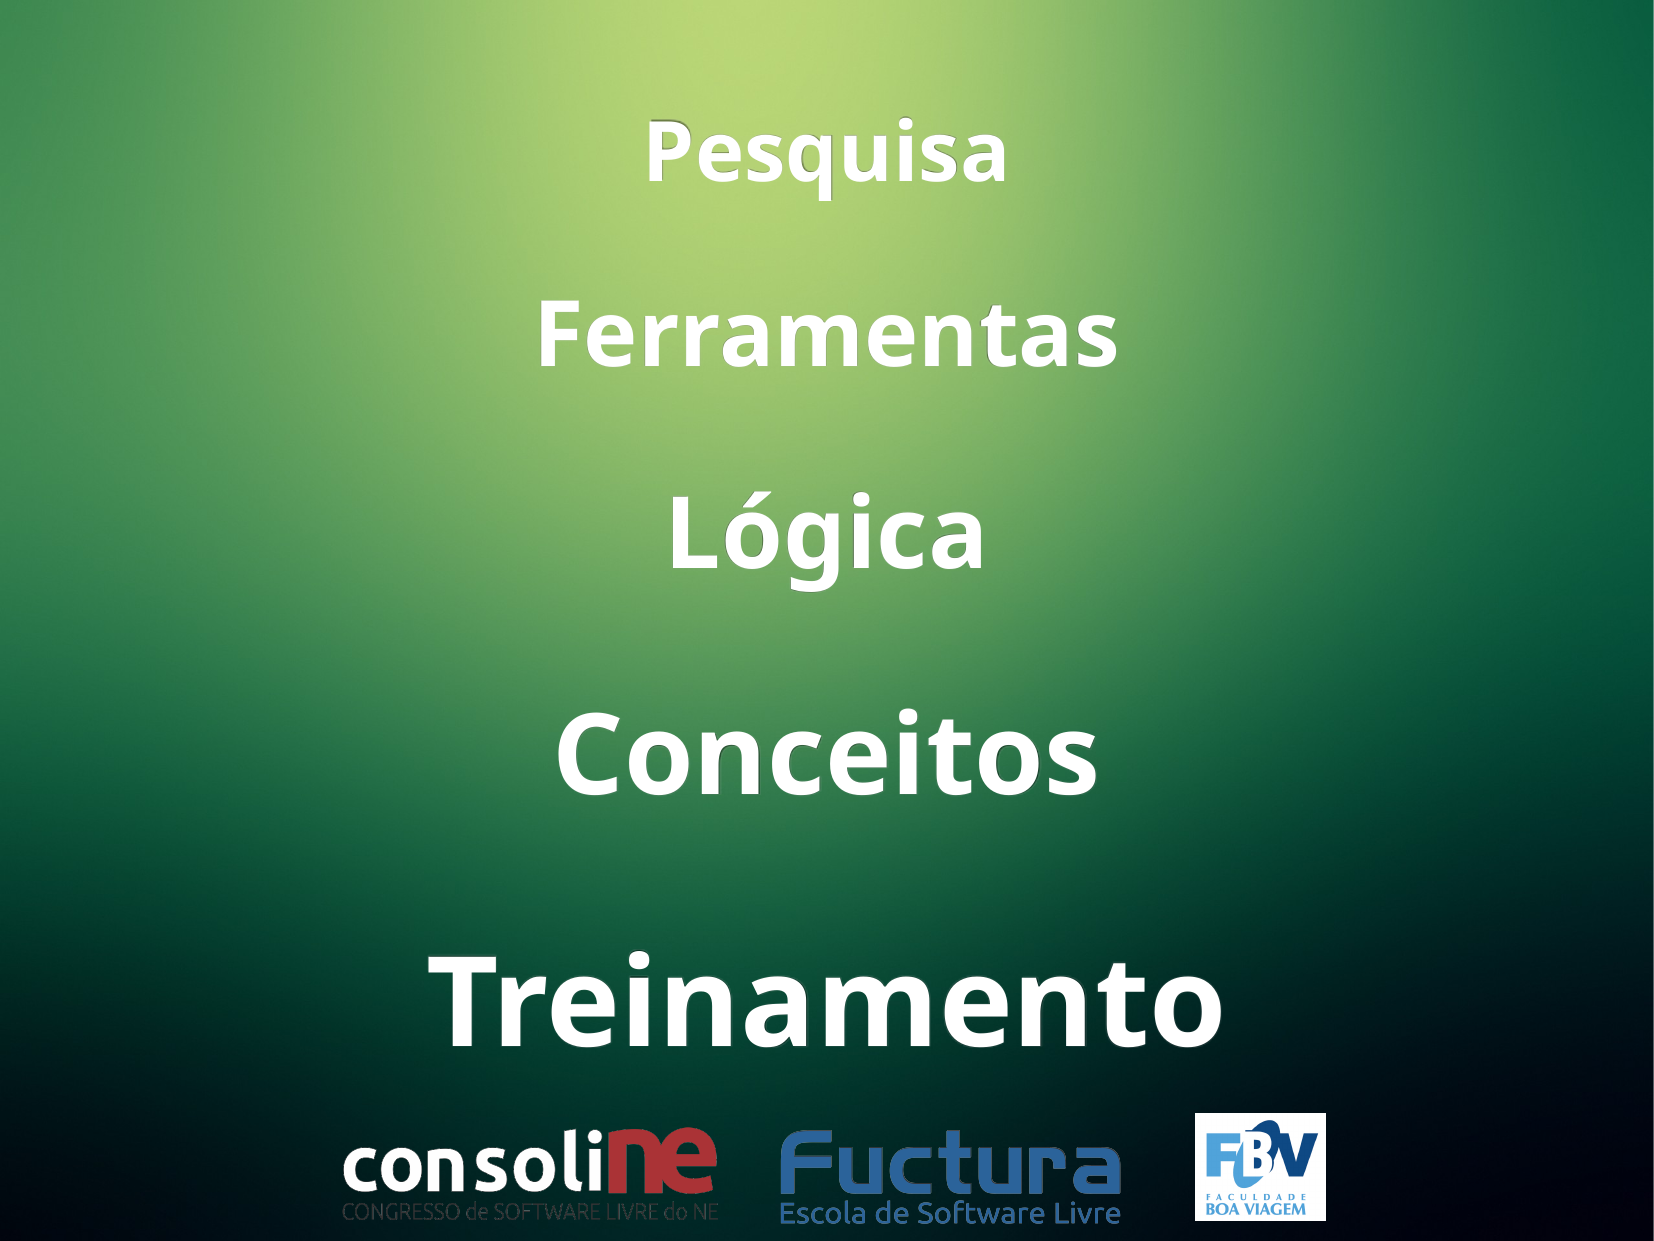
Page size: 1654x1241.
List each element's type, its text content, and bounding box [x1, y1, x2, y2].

picture [0, 0, 1654, 1241]
title Pesquisa Ferramentas Lógica Conceitos Treinamento [378, 151, 1276, 969]
